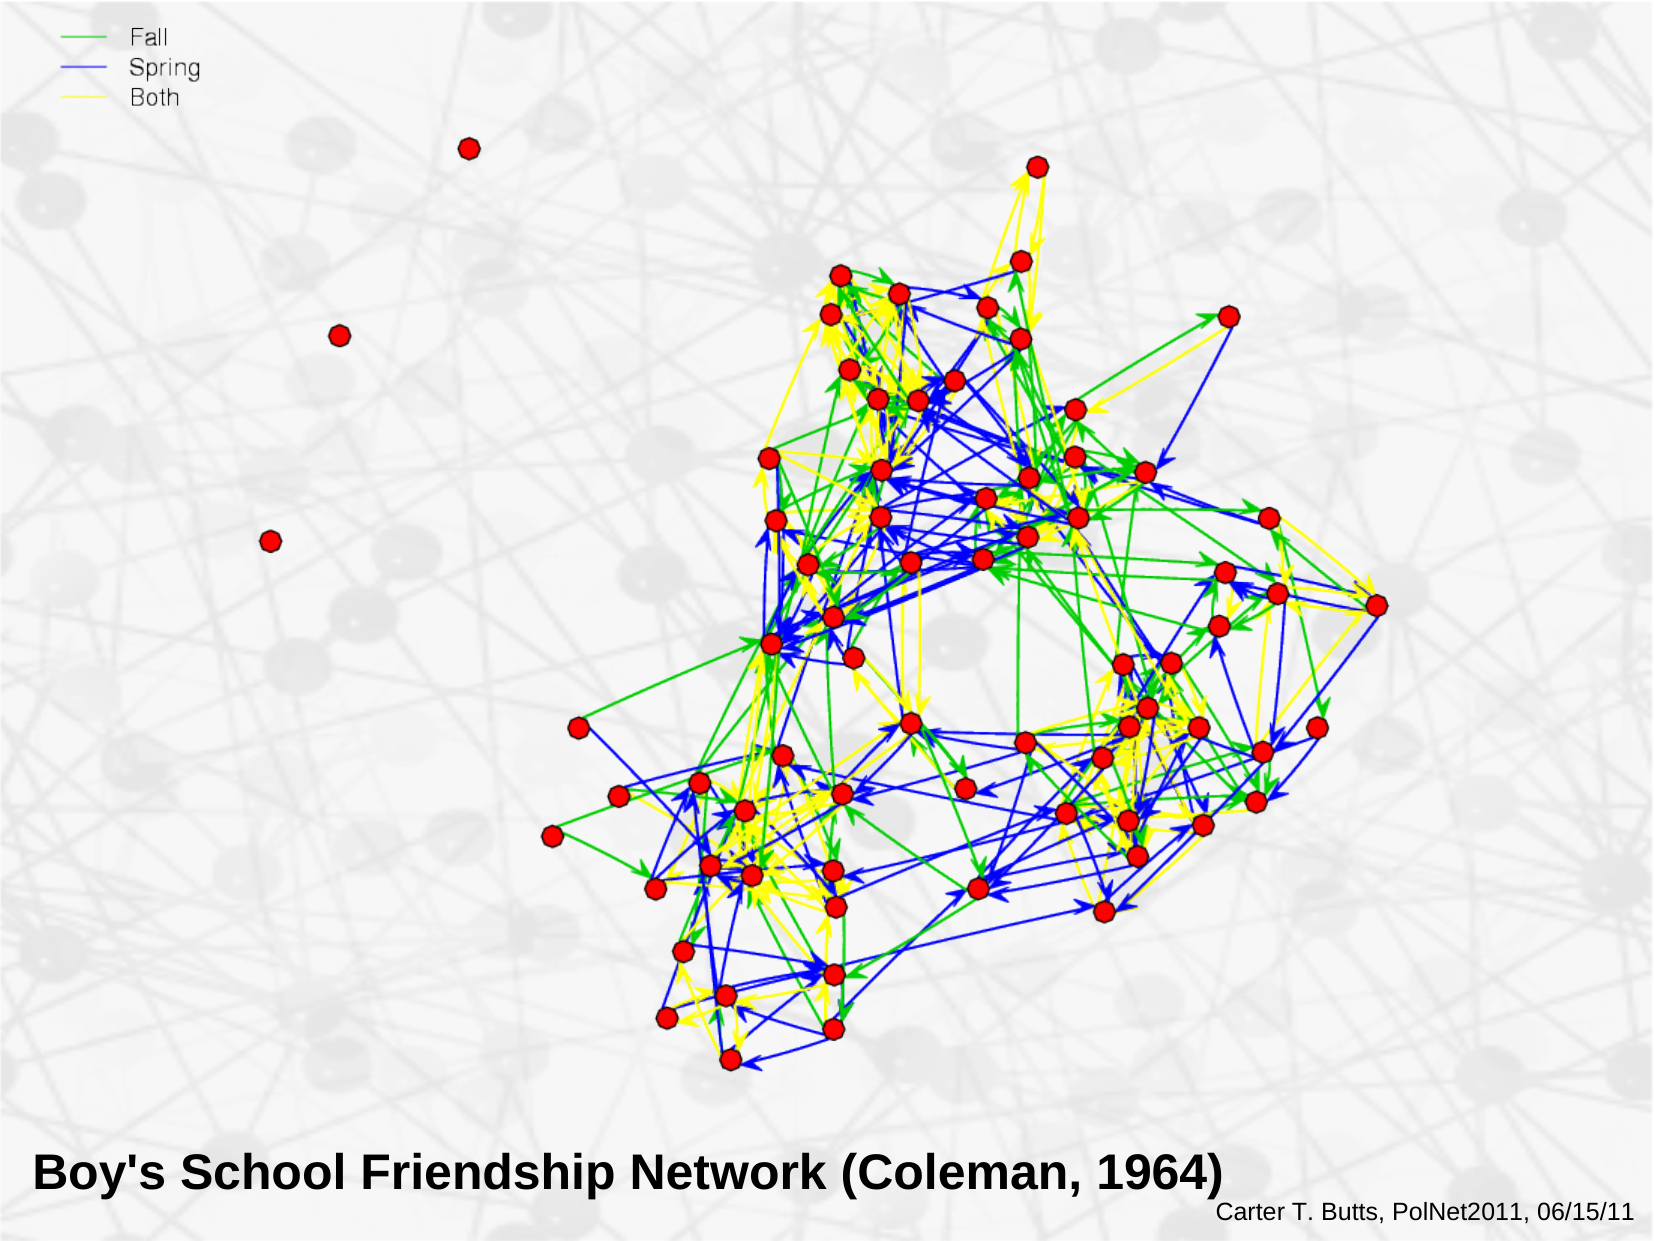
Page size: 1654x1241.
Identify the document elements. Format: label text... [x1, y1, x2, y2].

text_box Boy's School Friendship Network (Coleman, 1964) [32, 1144, 1223, 1201]
picture [2, 3, 1650, 1239]
